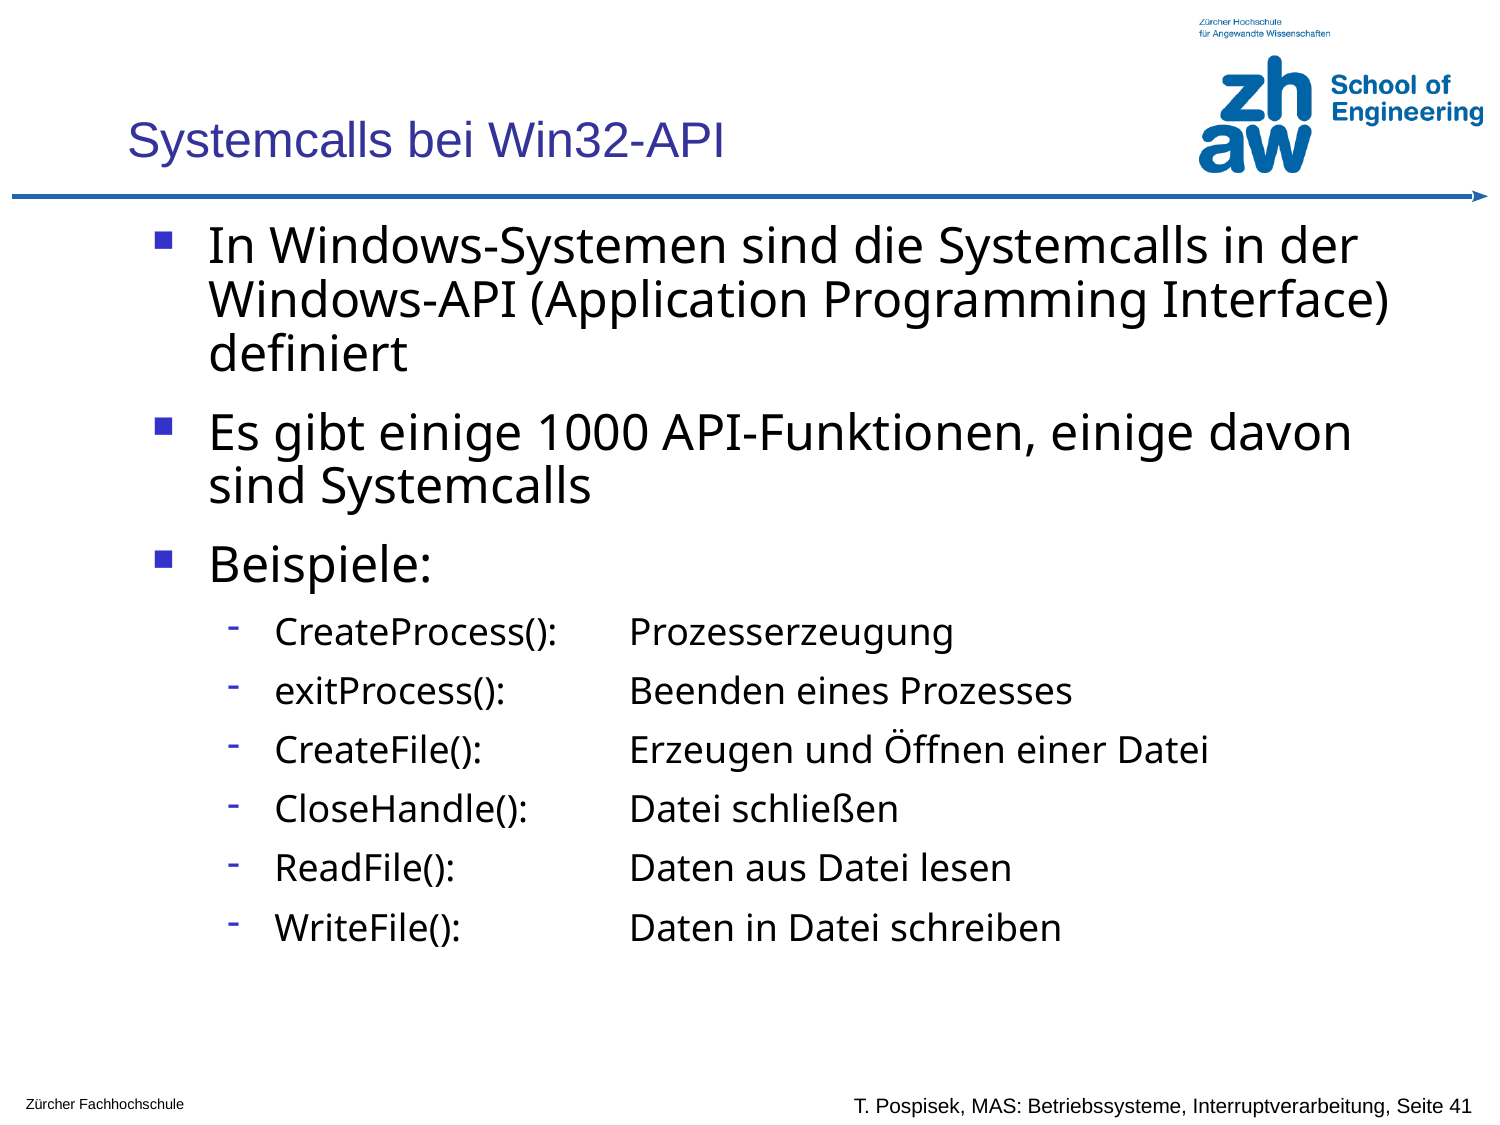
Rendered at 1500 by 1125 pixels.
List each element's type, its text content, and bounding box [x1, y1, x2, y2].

list In Windows-Systemen sind die Systemcalls in der Windows-API (Application Programming Interface) definiert Es gibt einige 1000 API-Funktionen, einige davon sind Systemcalls Beispiele: CreateProcess(): Prozesserzeugung exitProcess(): Beenden eines Prozesses CreateFile(): Erzeugen und Öffnen einer Datei CloseHandle(): Datei schließen ReadFile(): Daten aus Datei lesen WriteFile(): Daten in Datei schreiben [137, 212, 1413, 888]
title Systemcalls bei Win32-API [112, 66, 1391, 175]
picture [1199, 19, 1483, 173]
